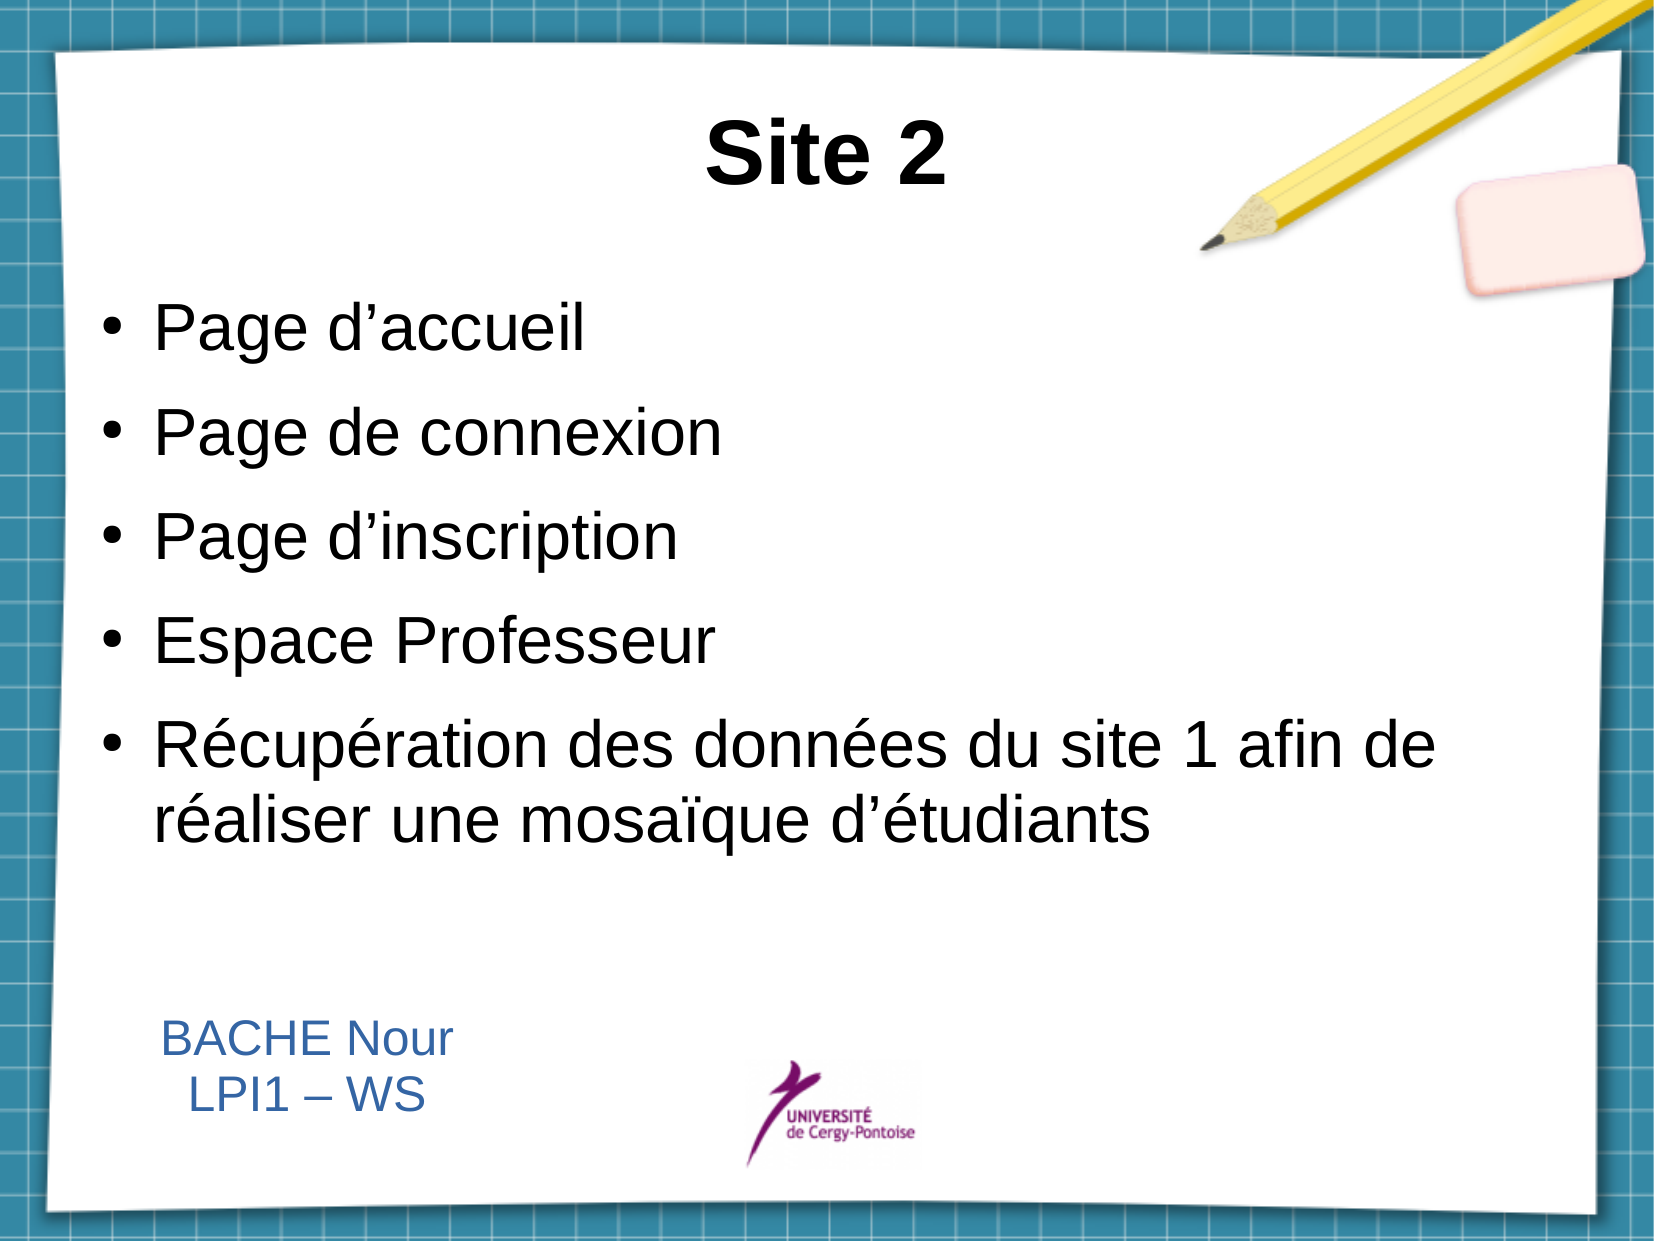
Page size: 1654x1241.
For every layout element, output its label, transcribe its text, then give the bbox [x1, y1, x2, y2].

picture [0, 0, 1654, 1241]
text_box BACHE Nour LPI1 – WS [82, 1009, 532, 1123]
title Site 2 [82, 49, 1571, 257]
list Page d’accueil Page de connexion Page d’inscription Espace Professeur Récupération des données du site 1 afin de réaliser une mosaïque d’étudiants [82, 290, 1571, 1010]
